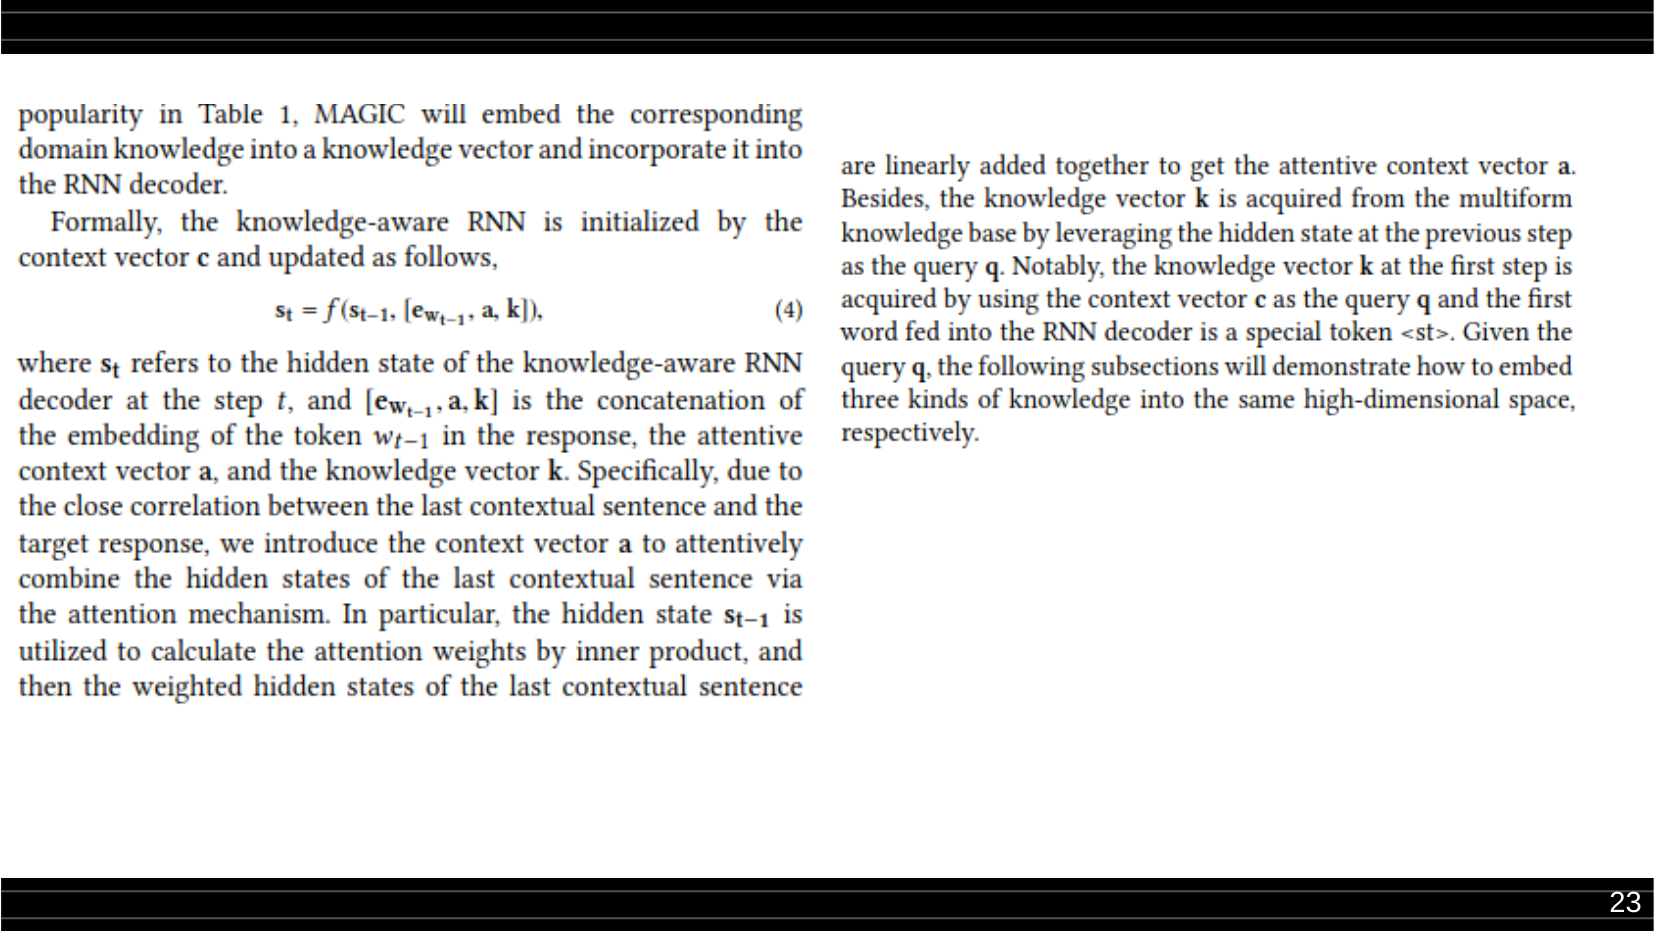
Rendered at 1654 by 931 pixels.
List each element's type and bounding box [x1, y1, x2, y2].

picture [15, 104, 1591, 706]
picture [1, 0, 1654, 54]
picture [1, 878, 1654, 931]
